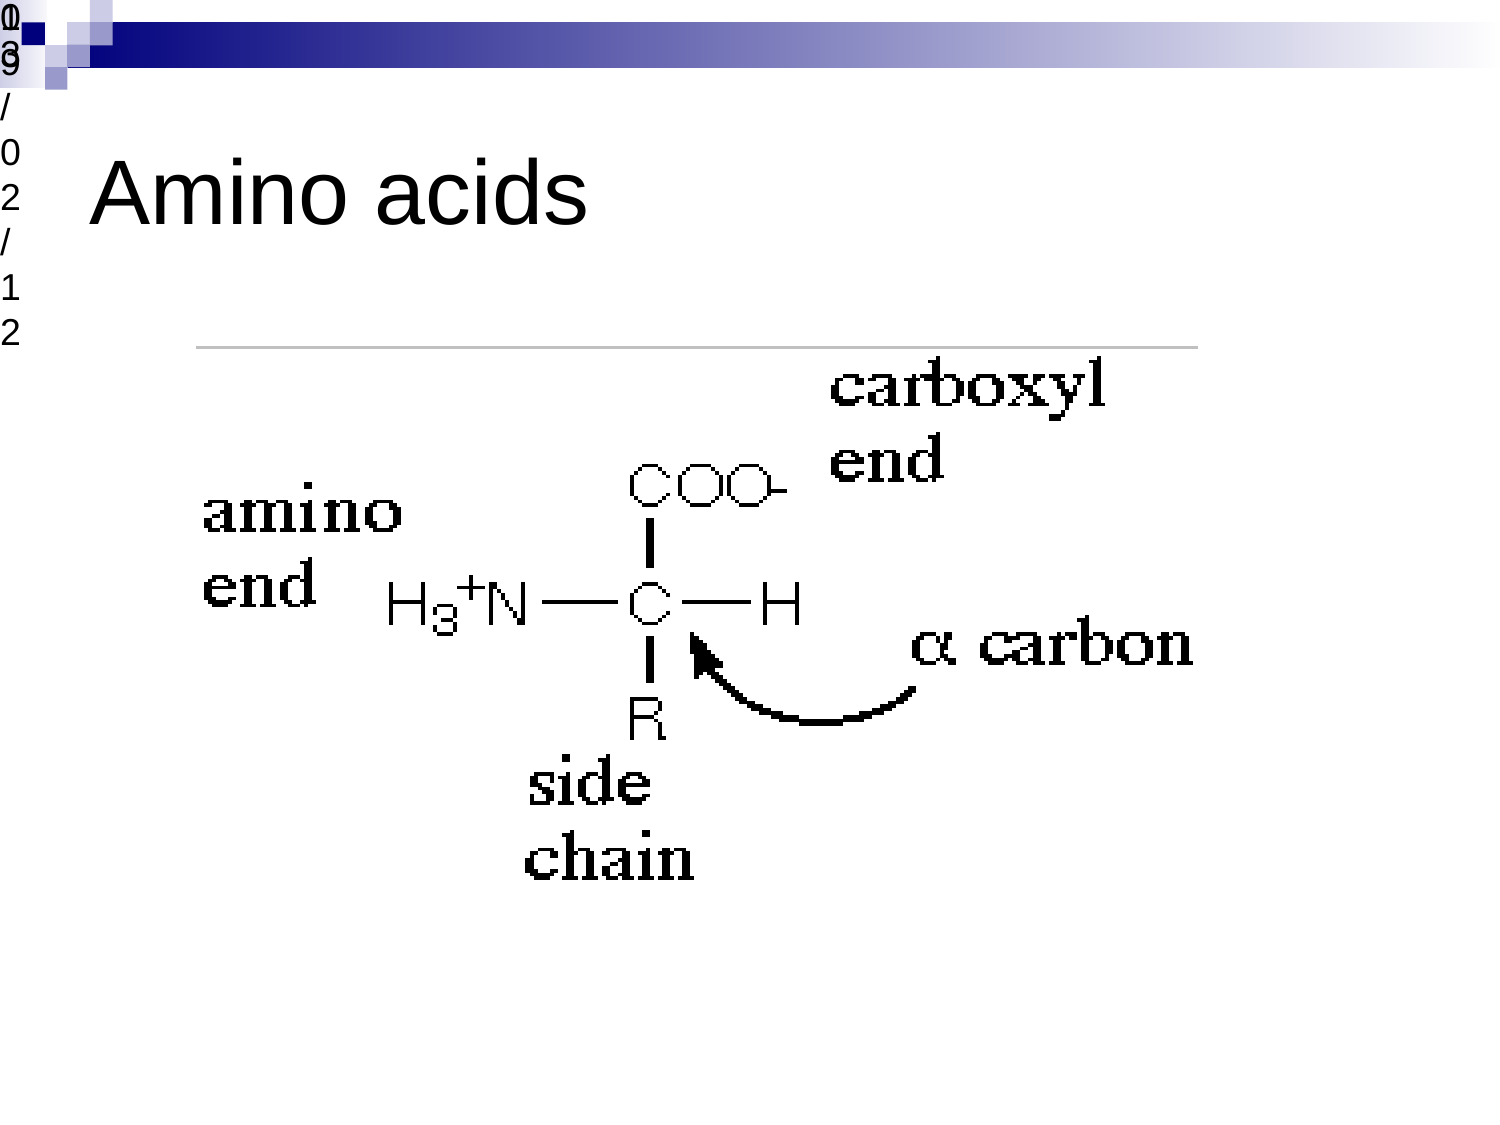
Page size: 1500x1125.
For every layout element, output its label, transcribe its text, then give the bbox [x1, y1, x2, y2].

picture [196, 346, 1198, 885]
title Amino acids [75, 75, 1425, 300]
